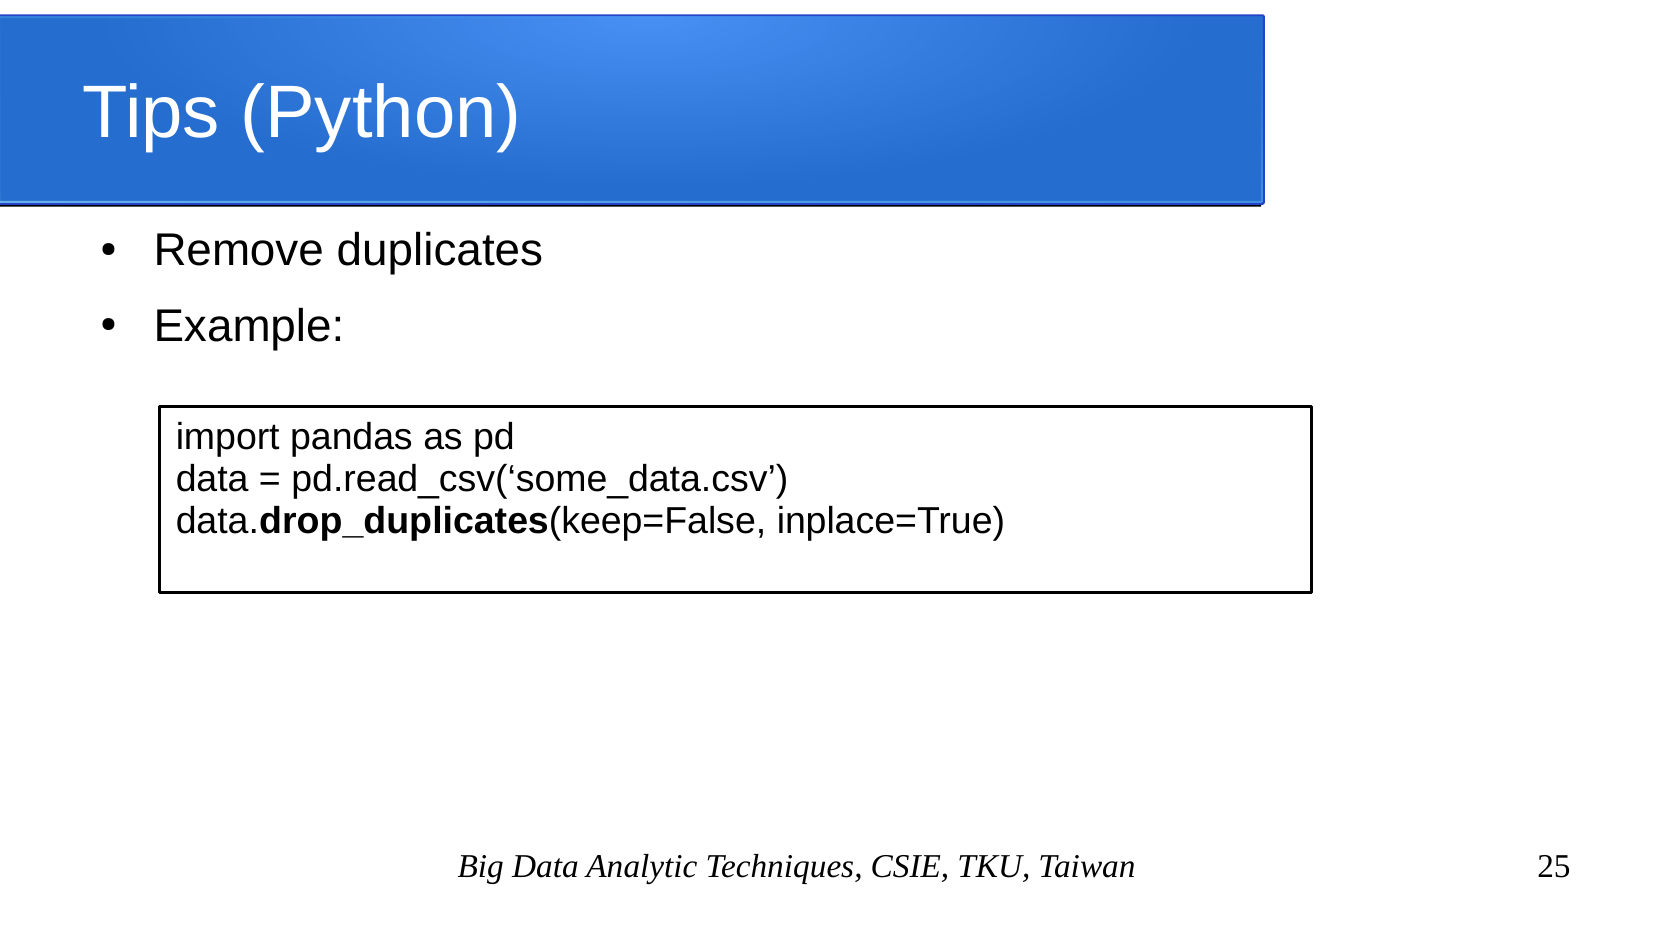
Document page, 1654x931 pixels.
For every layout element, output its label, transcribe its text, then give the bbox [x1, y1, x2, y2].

text_box import pandas as pd data = pd.read_csv(‘some_data.csv’) data.drop_duplicates(keep=False, inplace=True) [159, 406, 1312, 593]
title Tips (Python) [82, 35, 1235, 189]
list Remove duplicates Example: [82, 224, 1571, 764]
